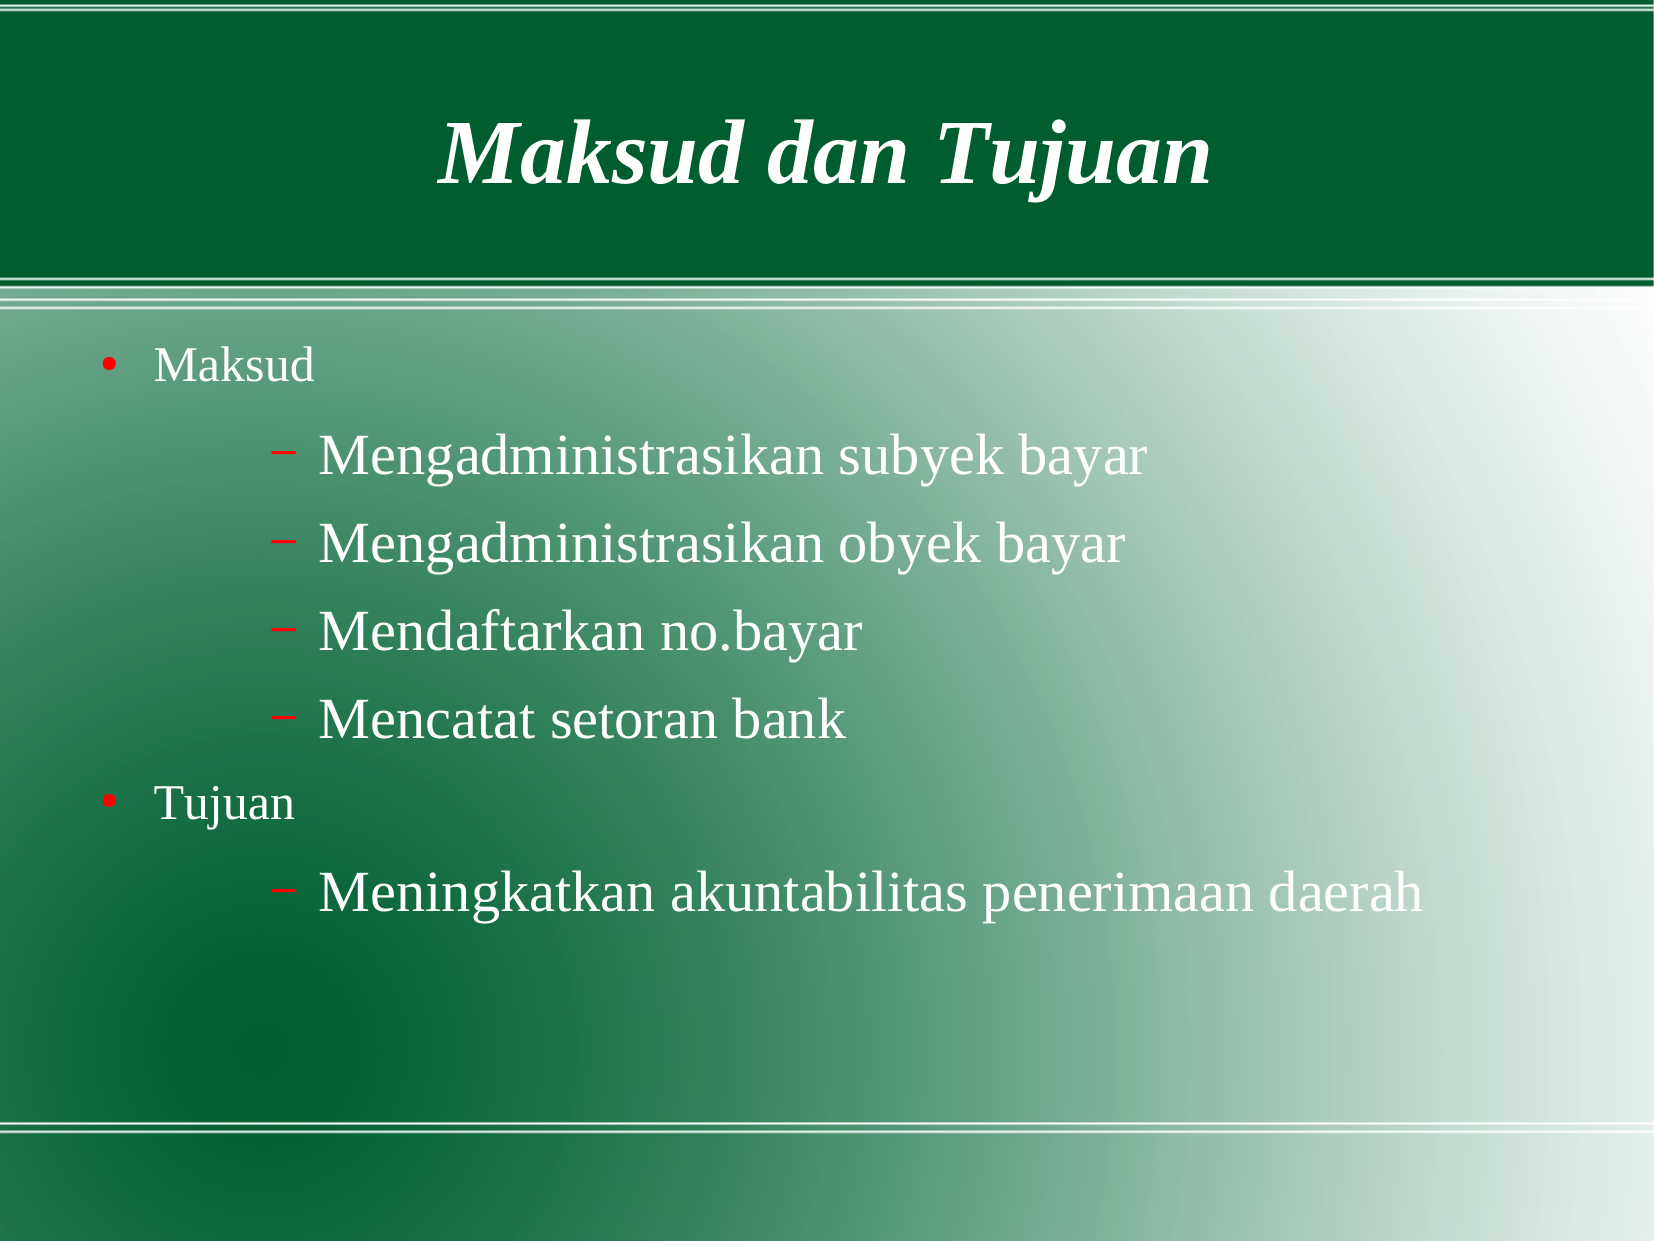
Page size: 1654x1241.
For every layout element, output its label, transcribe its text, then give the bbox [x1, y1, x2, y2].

picture [0, 0, 1654, 1241]
title Maksud dan Tujuan [82, 49, 1571, 257]
list Maksud Mengadministrasikan subyek bayar Mengadministrasikan obyek bayar Mendaftarkan no.bayar Mencatat setoran bank Tujuan Meningkatkan akuntabilitas penerimaan daerah [82, 337, 1571, 1052]
